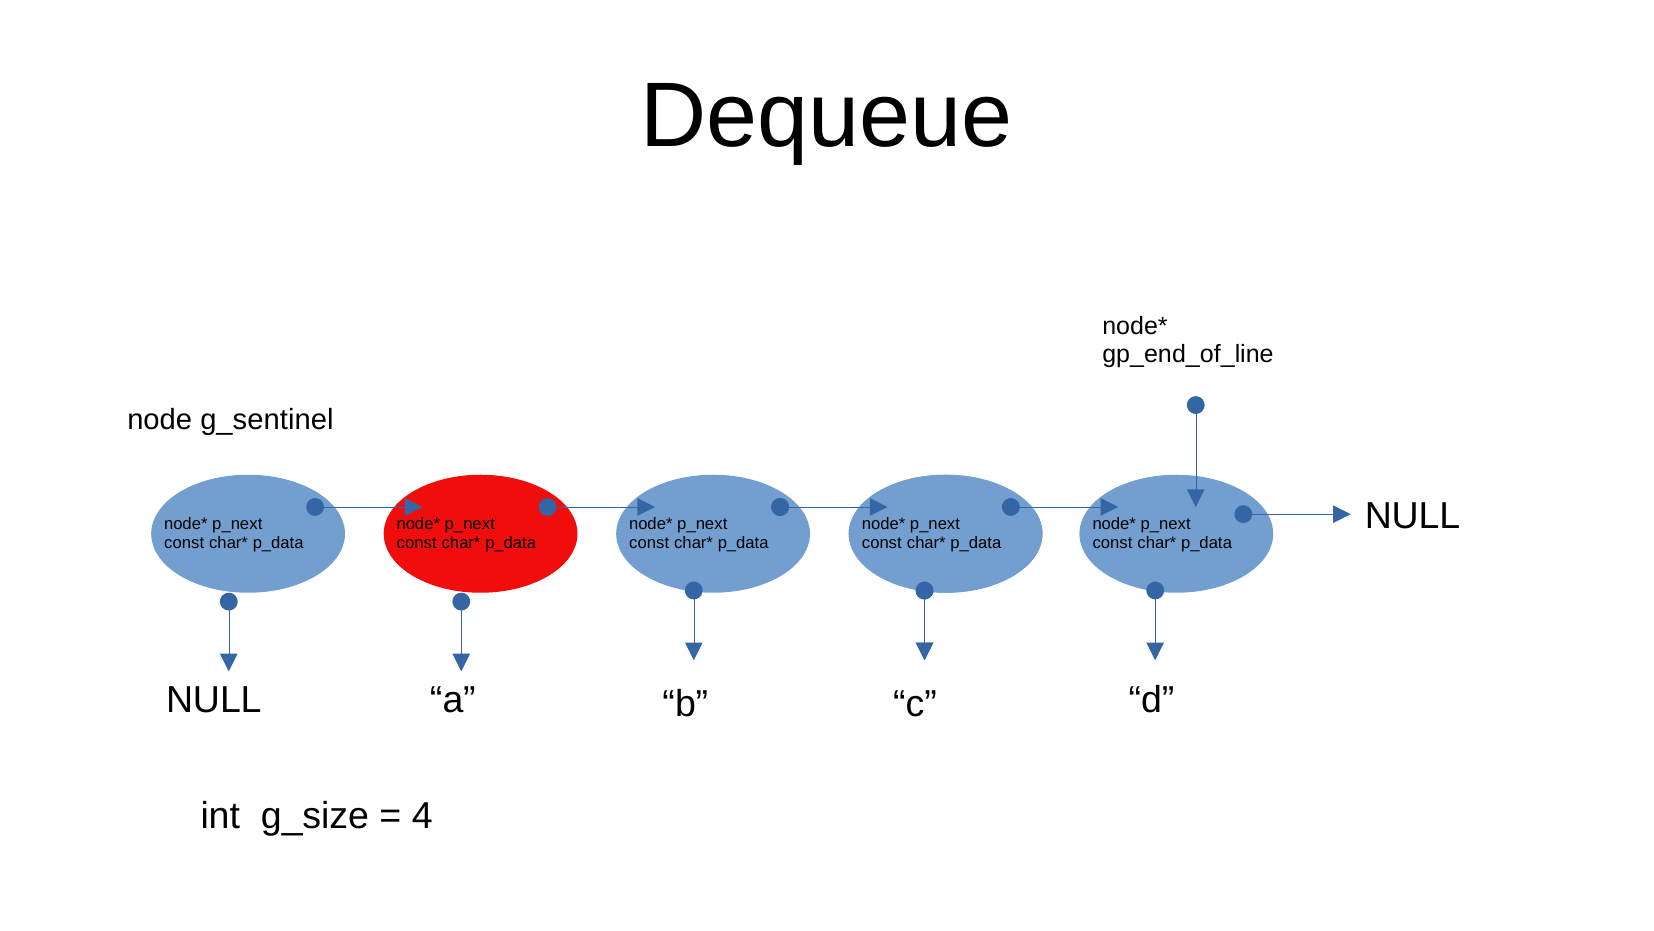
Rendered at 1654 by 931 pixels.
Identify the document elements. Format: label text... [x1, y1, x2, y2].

text_box [930, 582, 1002, 593]
text_box node g_sentinel [112, 396, 384, 475]
text_box “b” [616, 675, 772, 754]
text_box [162, 475, 334, 506]
text_box [860, 474, 1032, 506]
text_box [1197, 476, 1262, 506]
text_box [1120, 582, 1150, 590]
text_box “d” [1082, 671, 1238, 751]
text_box [395, 474, 567, 506]
title Dequeue [82, 37, 1571, 193]
text_box node* p_next const char* p_data [847, 506, 1043, 582]
text_box [1090, 474, 1196, 506]
text_box [627, 474, 799, 506]
text_box “c” [846, 675, 1002, 732]
text_box “a” [383, 671, 539, 751]
text_box node* p_next const char* p_data [1077, 506, 1274, 582]
text_box NULL [1350, 487, 1501, 545]
text_box [657, 582, 689, 591]
text_box node* p_next const char* p_data [149, 506, 346, 582]
text_box [699, 582, 769, 593]
text_box int g_size = 4 [185, 787, 448, 845]
text_box node* p_next const char* p_data [381, 506, 578, 582]
text_box NULL [151, 671, 307, 751]
text_box [192, 582, 304, 593]
text_box node* gp_end_of_line [1087, 304, 1313, 376]
text_box [1160, 582, 1232, 593]
text_box [424, 582, 537, 593]
text_box [889, 582, 919, 590]
text_box node* p_next const char* p_data [614, 506, 811, 582]
